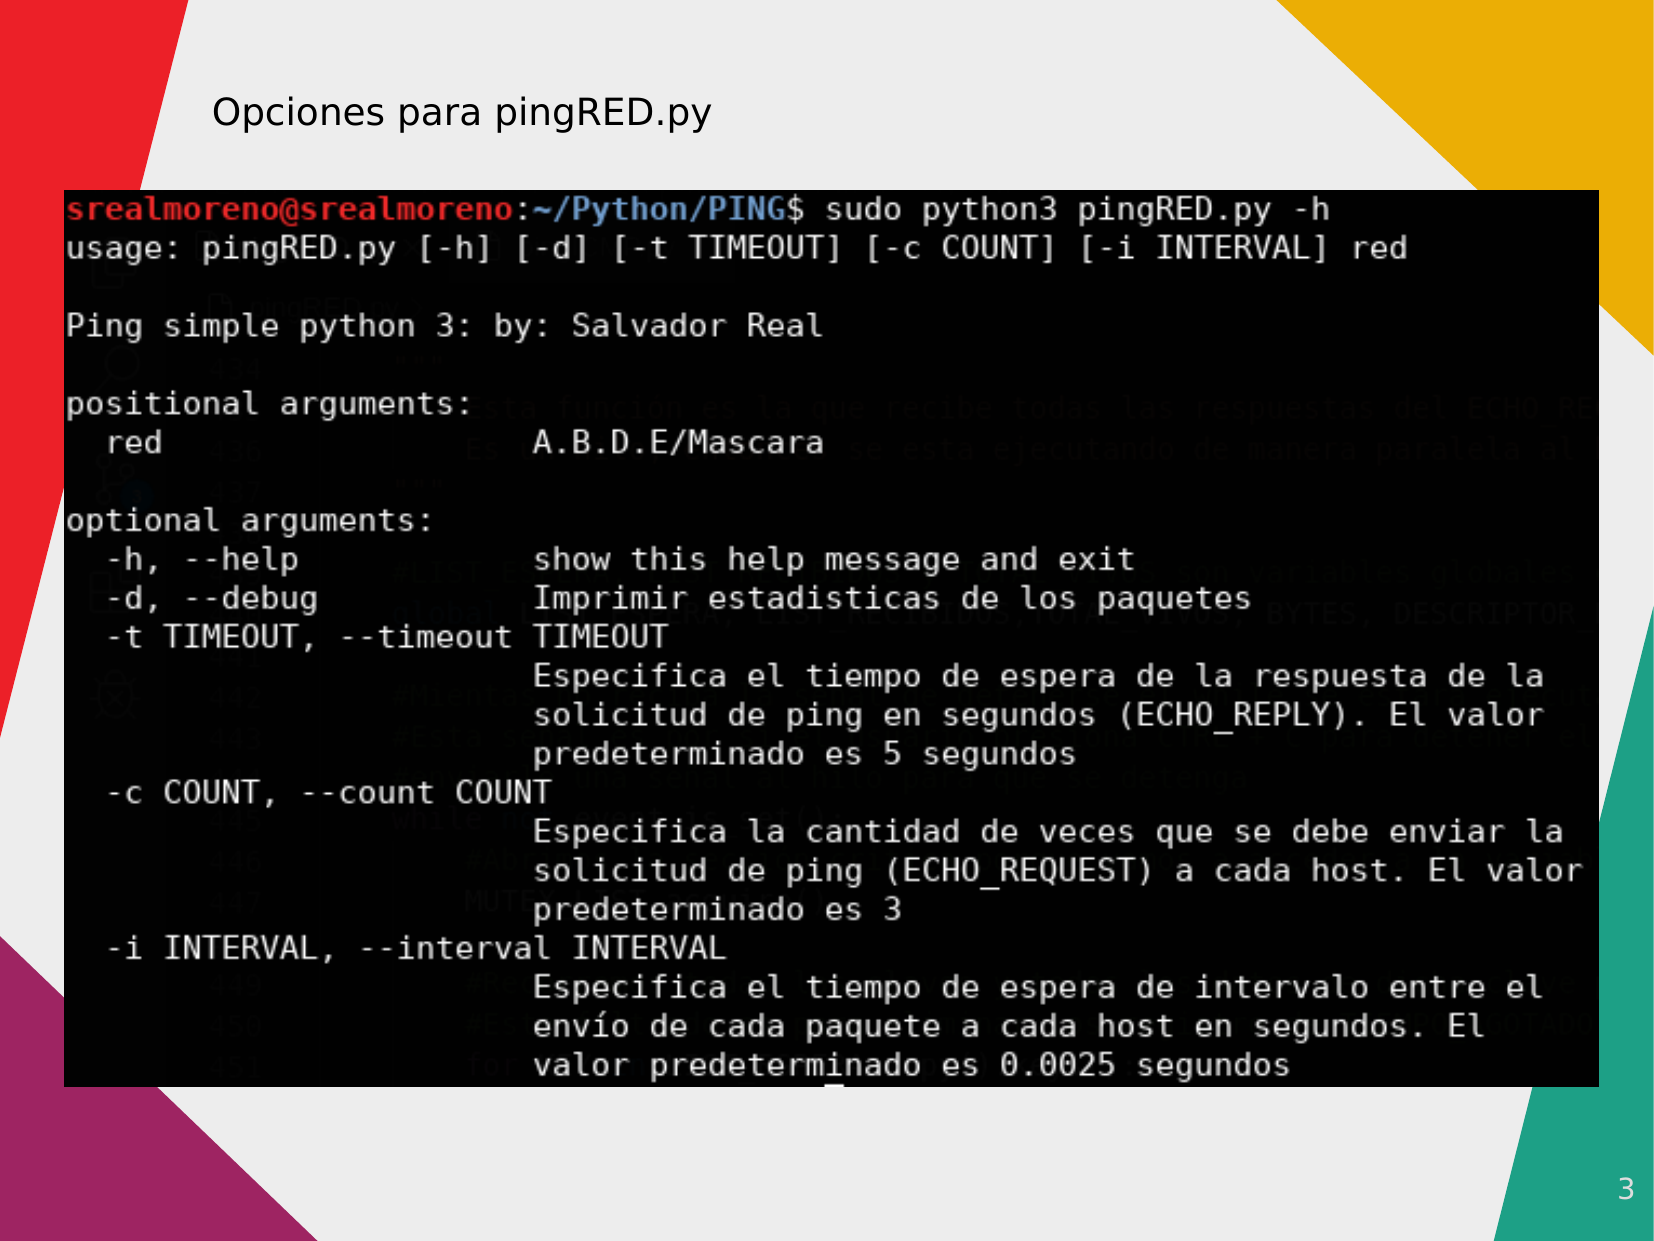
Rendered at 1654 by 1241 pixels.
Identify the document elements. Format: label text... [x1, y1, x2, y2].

text_box Opciones para pingRED.py [197, 83, 736, 142]
picture [64, 190, 1599, 1087]
